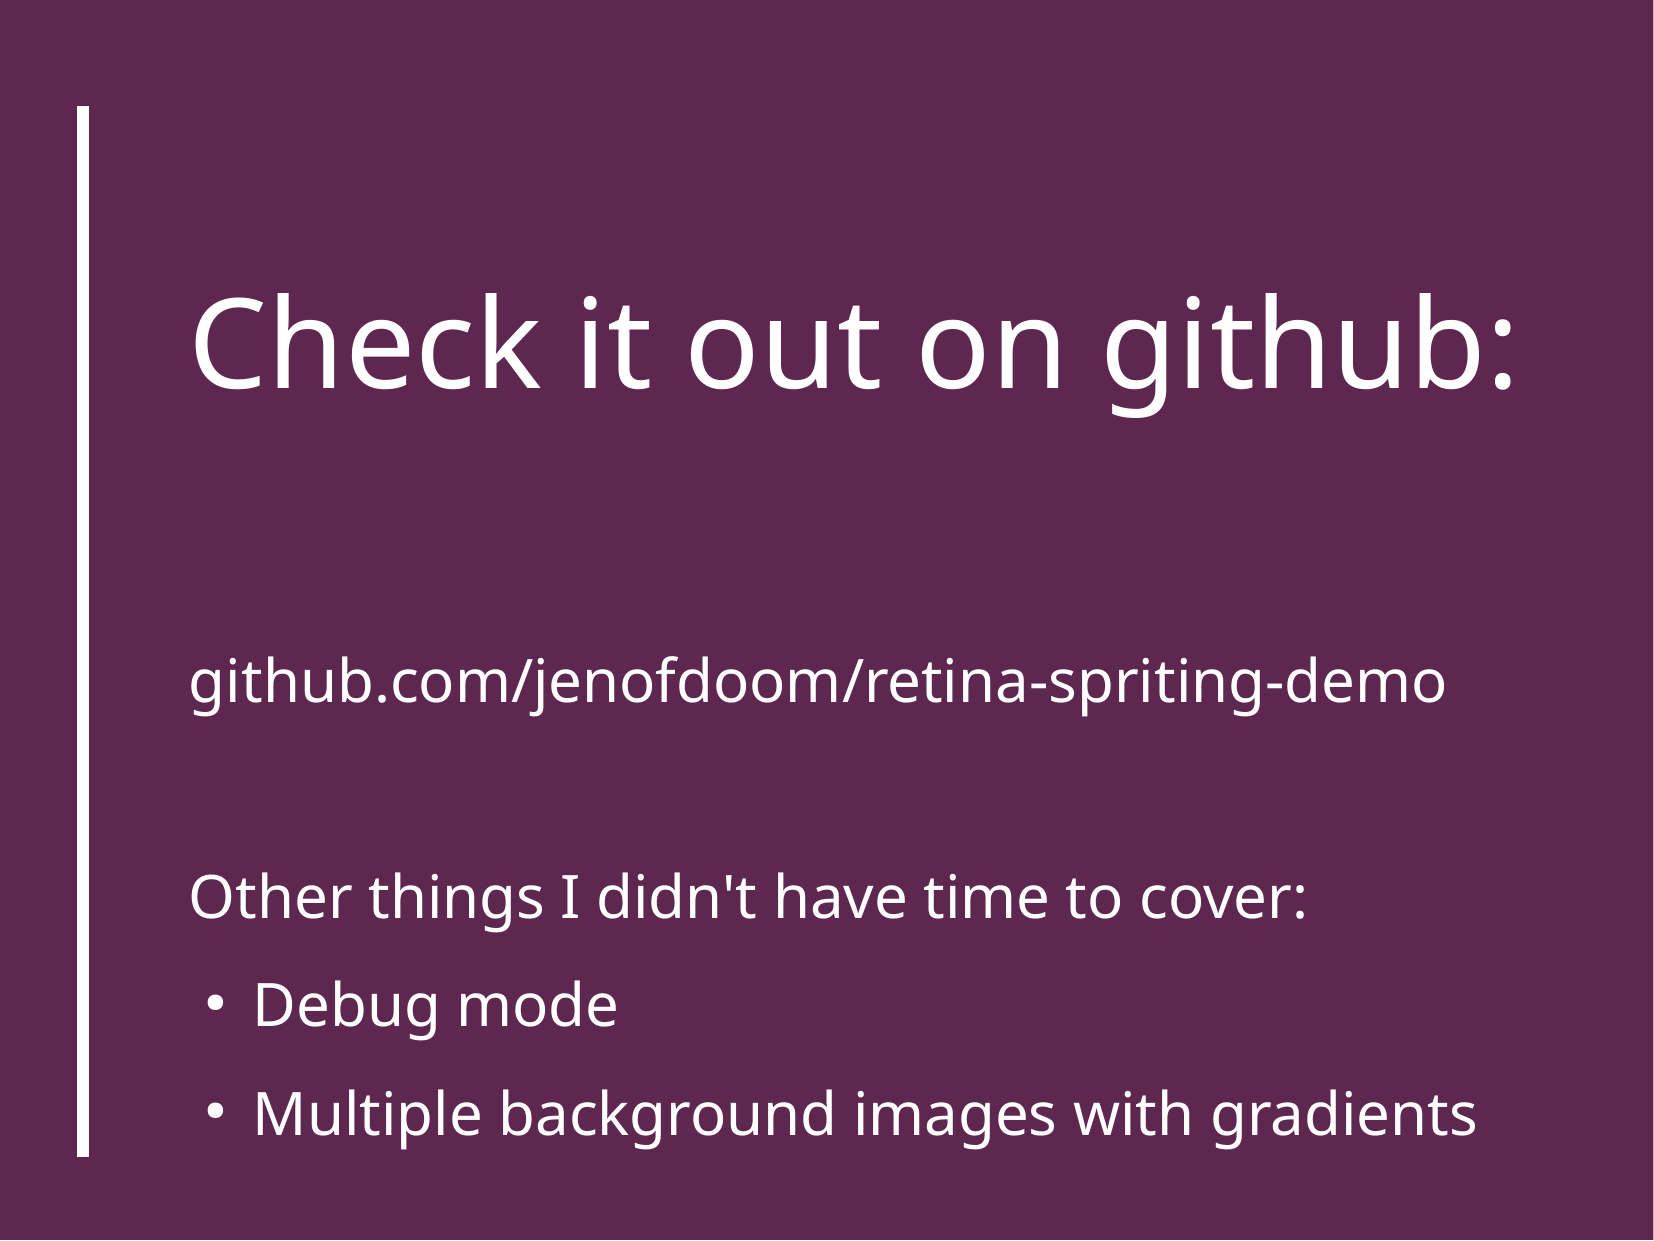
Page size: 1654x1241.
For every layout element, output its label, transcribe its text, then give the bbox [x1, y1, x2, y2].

list github.com/jenofdoom/retina-spriting-demo Other things I didn't have time to cover: Debug mode Multiple background images with gradients [188, 637, 1571, 1158]
title Check it out on github: [188, 236, 1571, 444]
